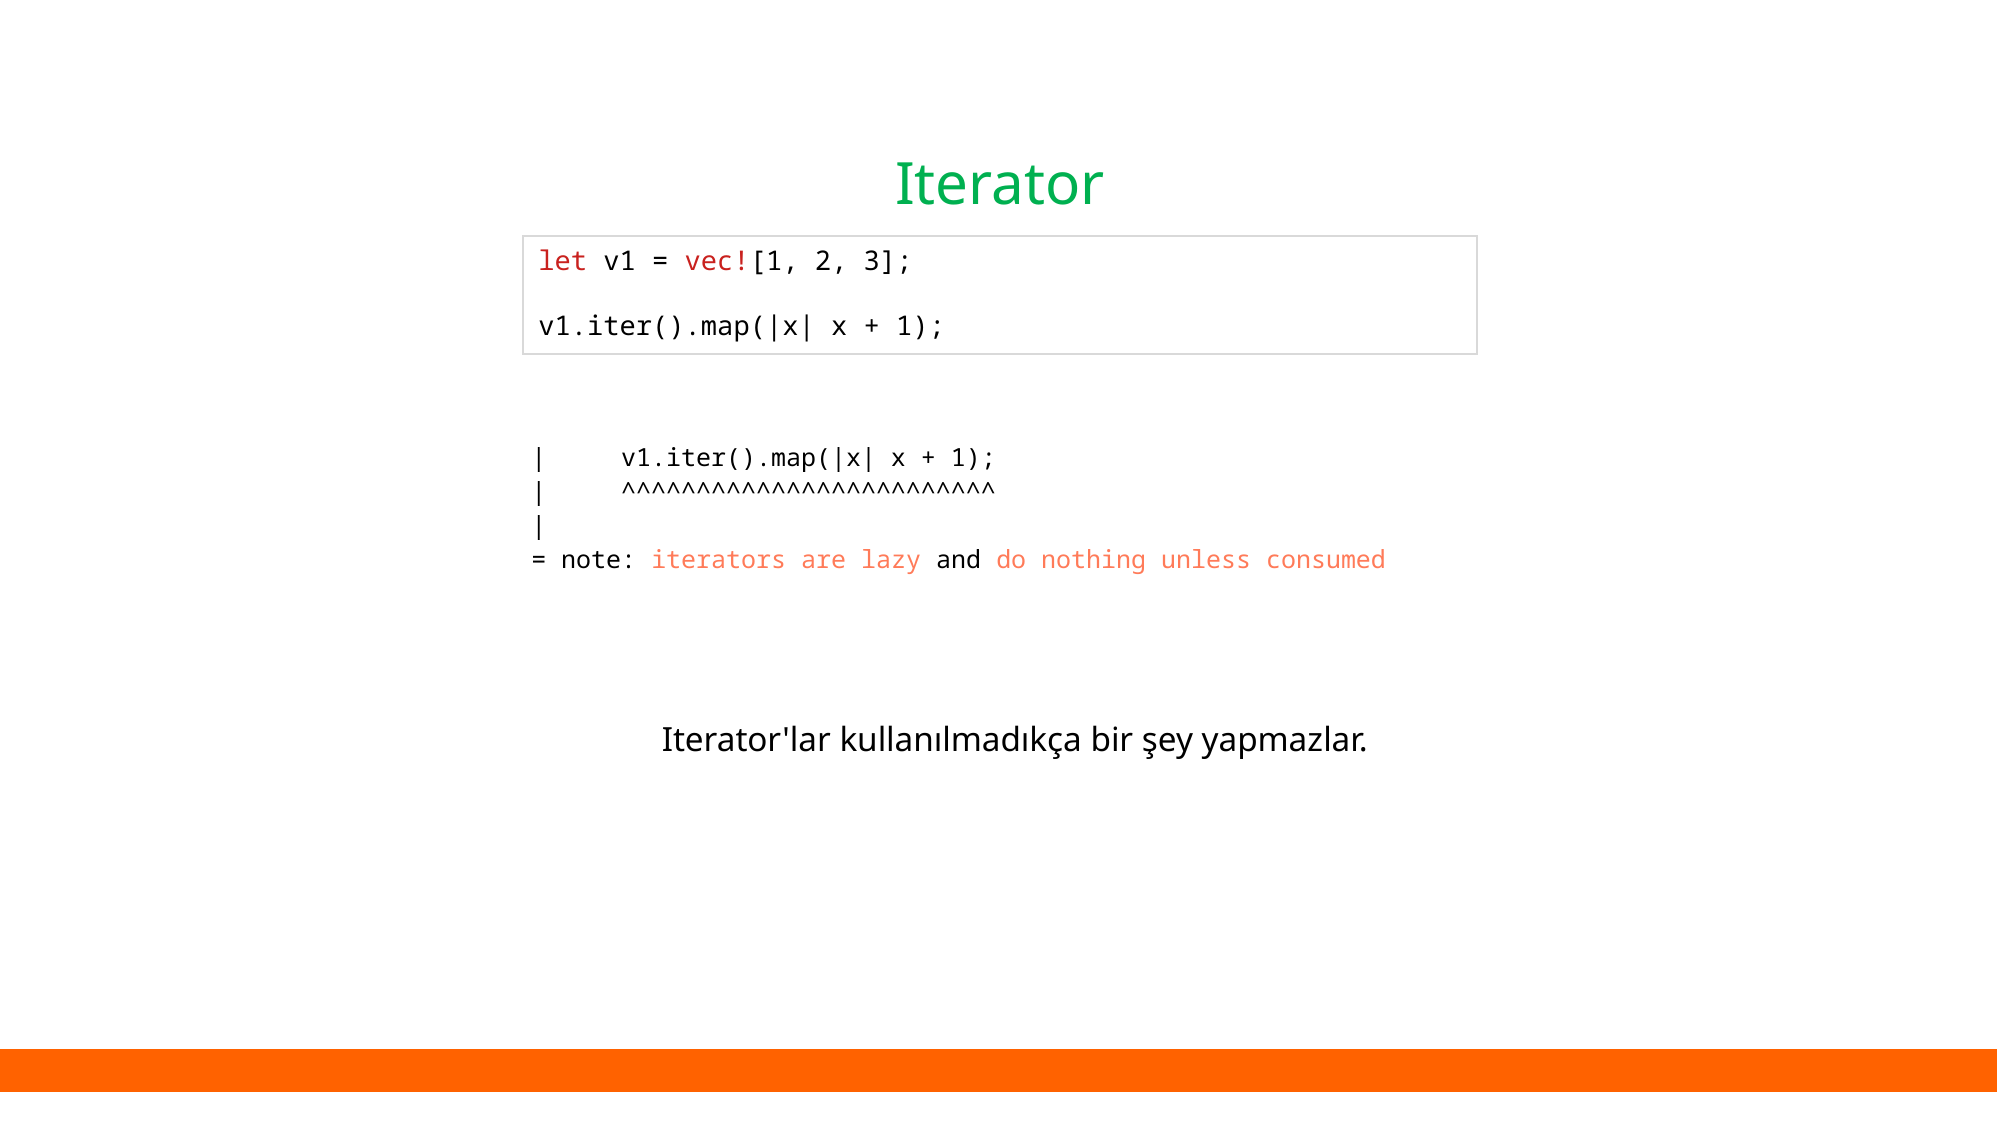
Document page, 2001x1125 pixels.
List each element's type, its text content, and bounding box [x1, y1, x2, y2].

text_box Iterator'lar kullanılmadıkça bir şey yapmazlar. [647, 708, 1353, 761]
text_box let v1 = vec![1, 2, 3]; v1.iter().map(|x| x + 1); [523, 236, 1477, 355]
text_box [0, 1049, 1997, 1092]
text_box | v1.iter().map(|x| x + 1); | ^^^^^^^^^^^^^^^^^^^^^^^^^ | = note: iterators are lazy and do nothing unless consumed [516, 432, 1259, 548]
list Iterator [420, 146, 1580, 237]
